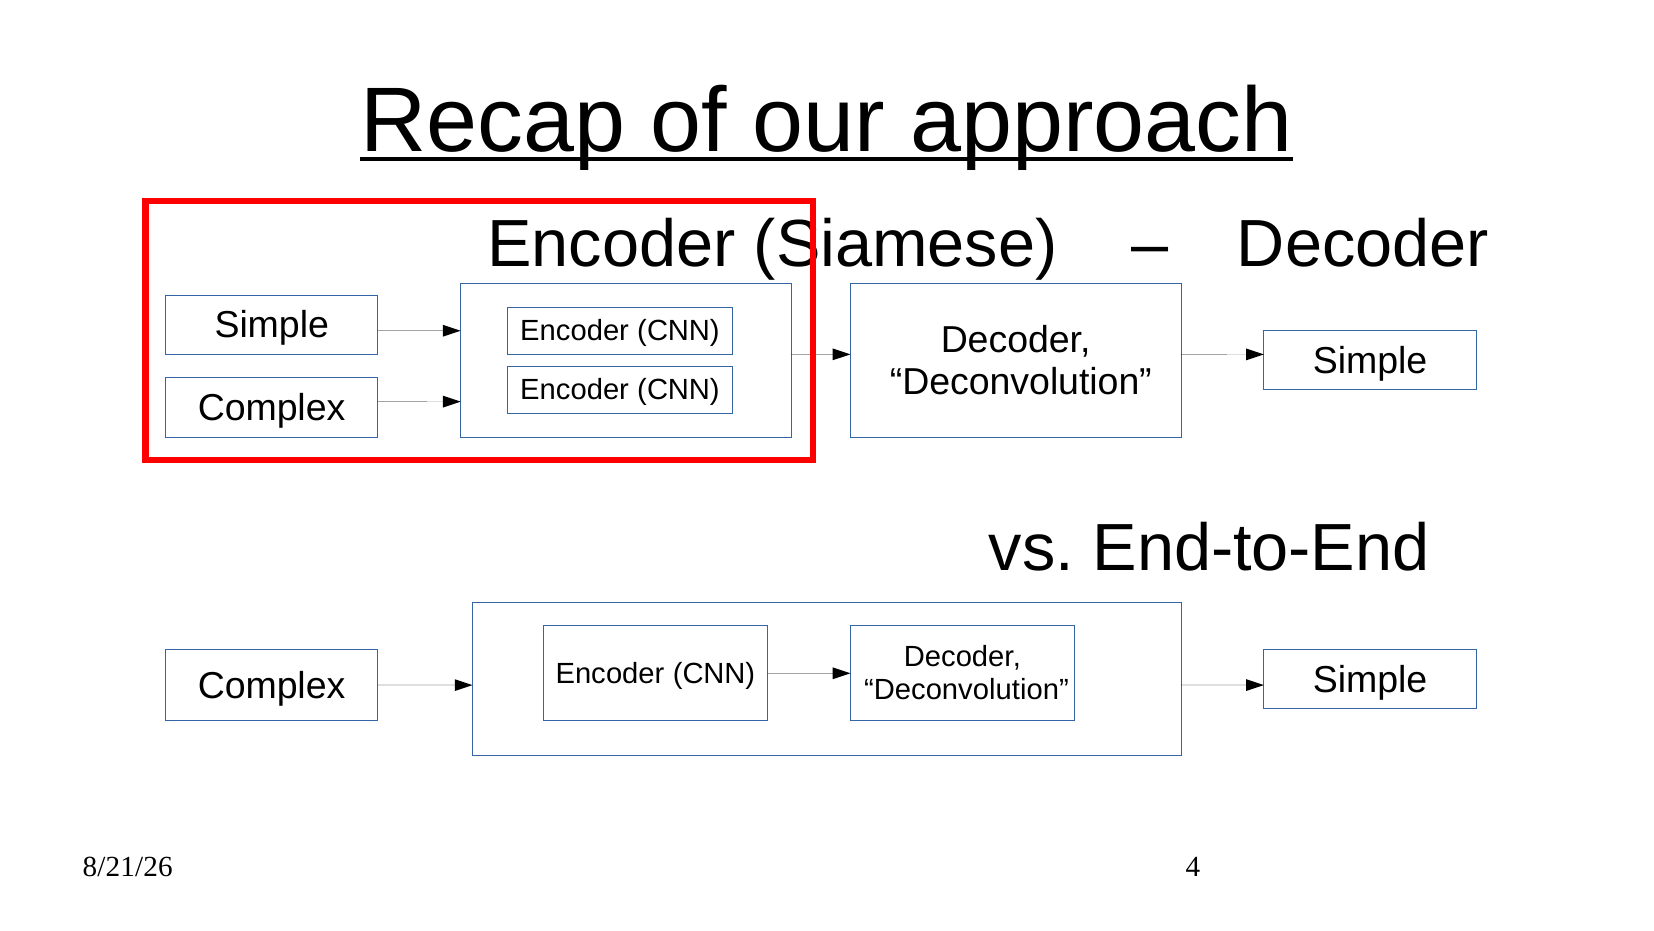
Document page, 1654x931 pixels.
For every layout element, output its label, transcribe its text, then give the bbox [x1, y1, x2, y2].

text_box Simple [1263, 649, 1477, 709]
list Encoder (Siamese) – Decoder vs. End-to-End [473, 603, 1181, 749]
text_box [1185, 847, 1571, 912]
text_box Encoder (CNN) [507, 366, 733, 414]
list Encoder (Siamese) – Decoder vs. End-to-End [149, 208, 810, 457]
text_box Decoder, “Deconvolution” [850, 625, 1075, 721]
text_box Complex [165, 649, 378, 721]
list Encoder (Siamese) – Decoder vs. End-to-End [461, 284, 791, 437]
text_box [82, 847, 468, 912]
text_box Encoder (CNN) [543, 625, 768, 721]
list Encoder (Siamese) – Decoder vs. End-to-End [0, 208, 1654, 749]
text_box Complex [165, 377, 378, 438]
text_box Decoder, “Deconvolution” [850, 283, 1182, 438]
text_box Encoder (CNN) [507, 307, 733, 355]
text_box Simple [165, 295, 378, 355]
text_box Simple [1263, 330, 1477, 390]
title Recap of our approach [82, 37, 1571, 193]
